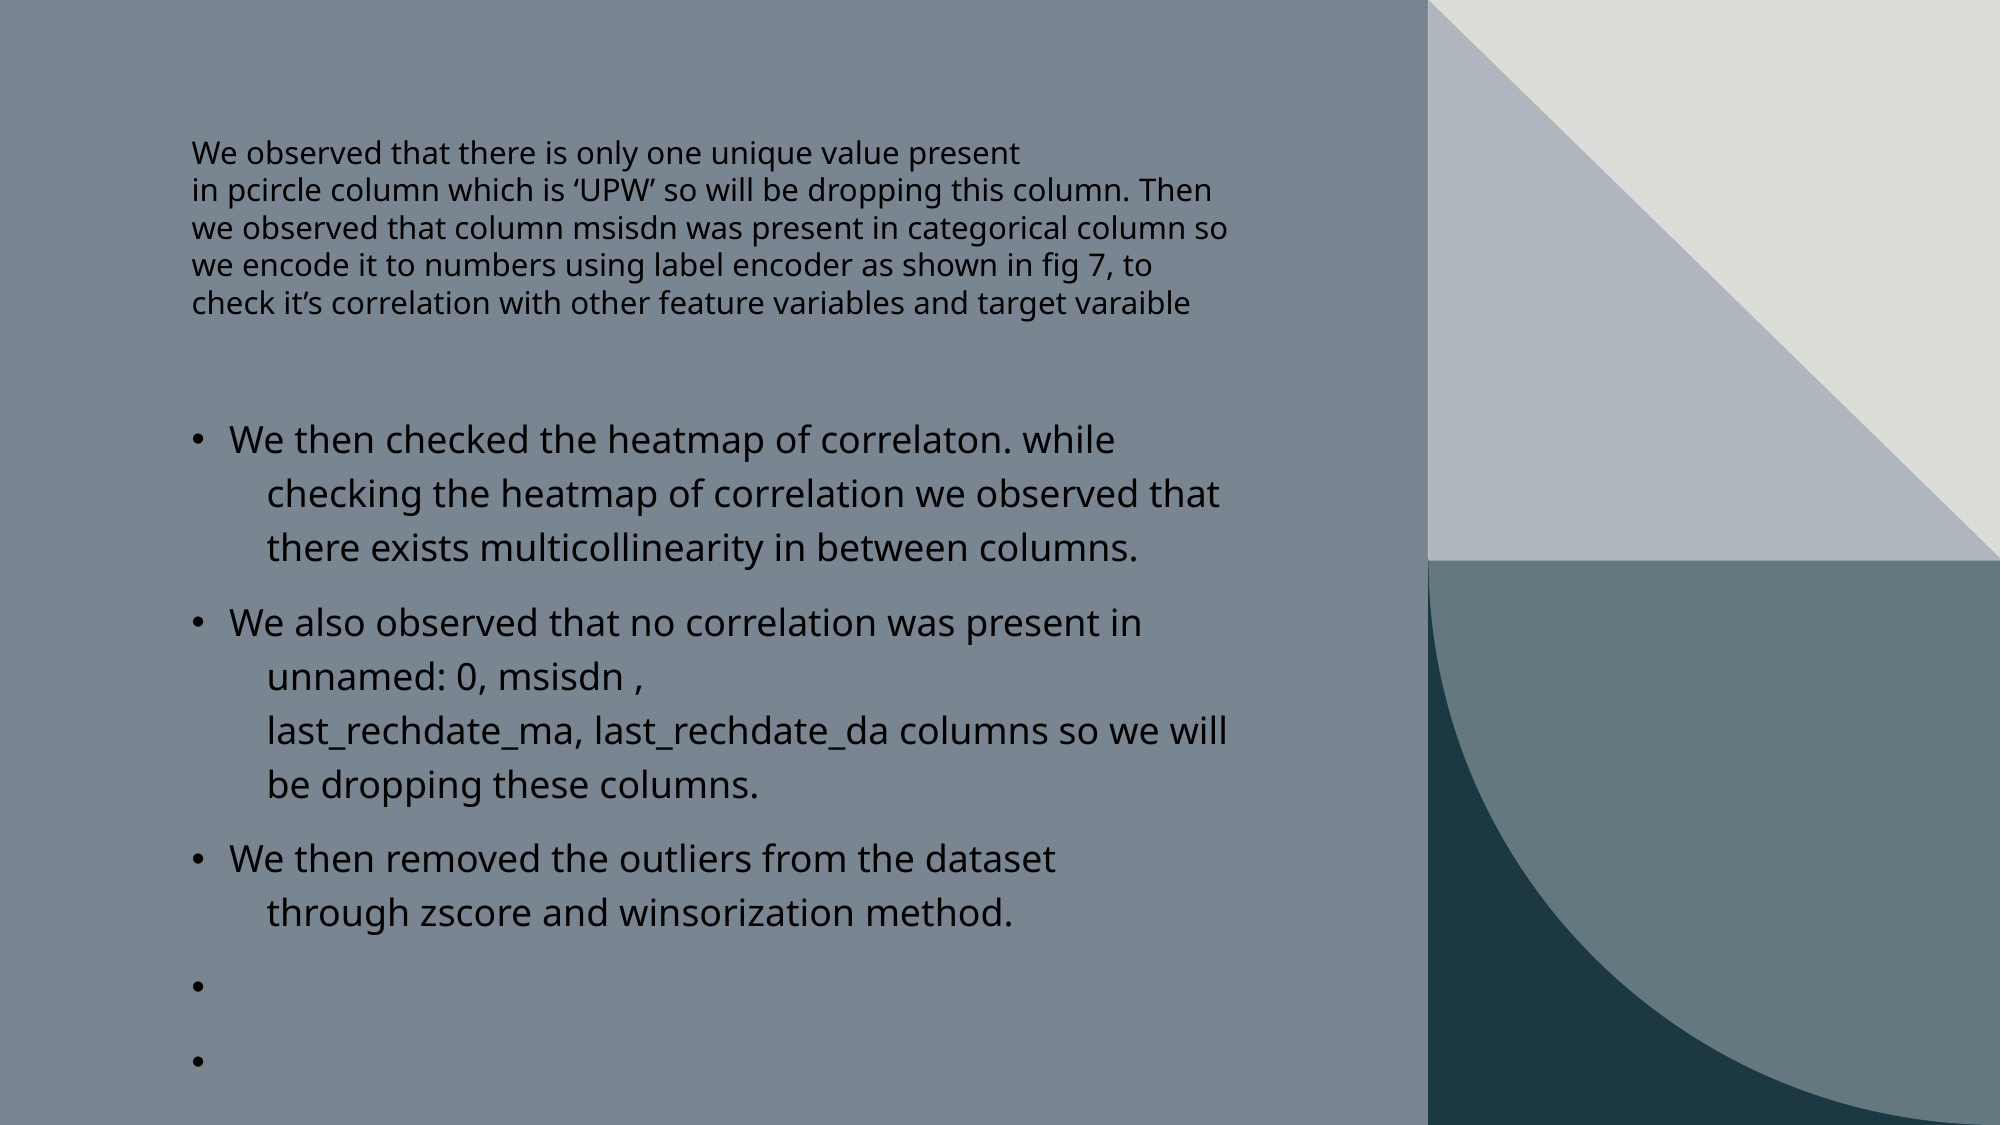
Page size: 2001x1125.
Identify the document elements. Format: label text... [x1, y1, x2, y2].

list We then checked the heatmap of correlaton. while checking the heatmap of correlation we observed that there exists multicollinearity in between columns. We also observed that no correlation was present in unnamed: 0, msisdn , last_rechdate_ma, last_rechdate_da columns so we will be dropping these columns. We then removed the outliers from the dataset through zscore and winsorization method. [176, 399, 1261, 975]
title We observed that there is only one unique value present in pcircle column which is ‘UPW’ so will be dropping this column. Then we observed that column msisdn was present in categorical column so we encode it to numbers using label encoder as shown in fig 7, to check it’s correlation with other feature variables and target varaible [176, 118, 1261, 366]
text_box [0, 0, 2000, 1125]
